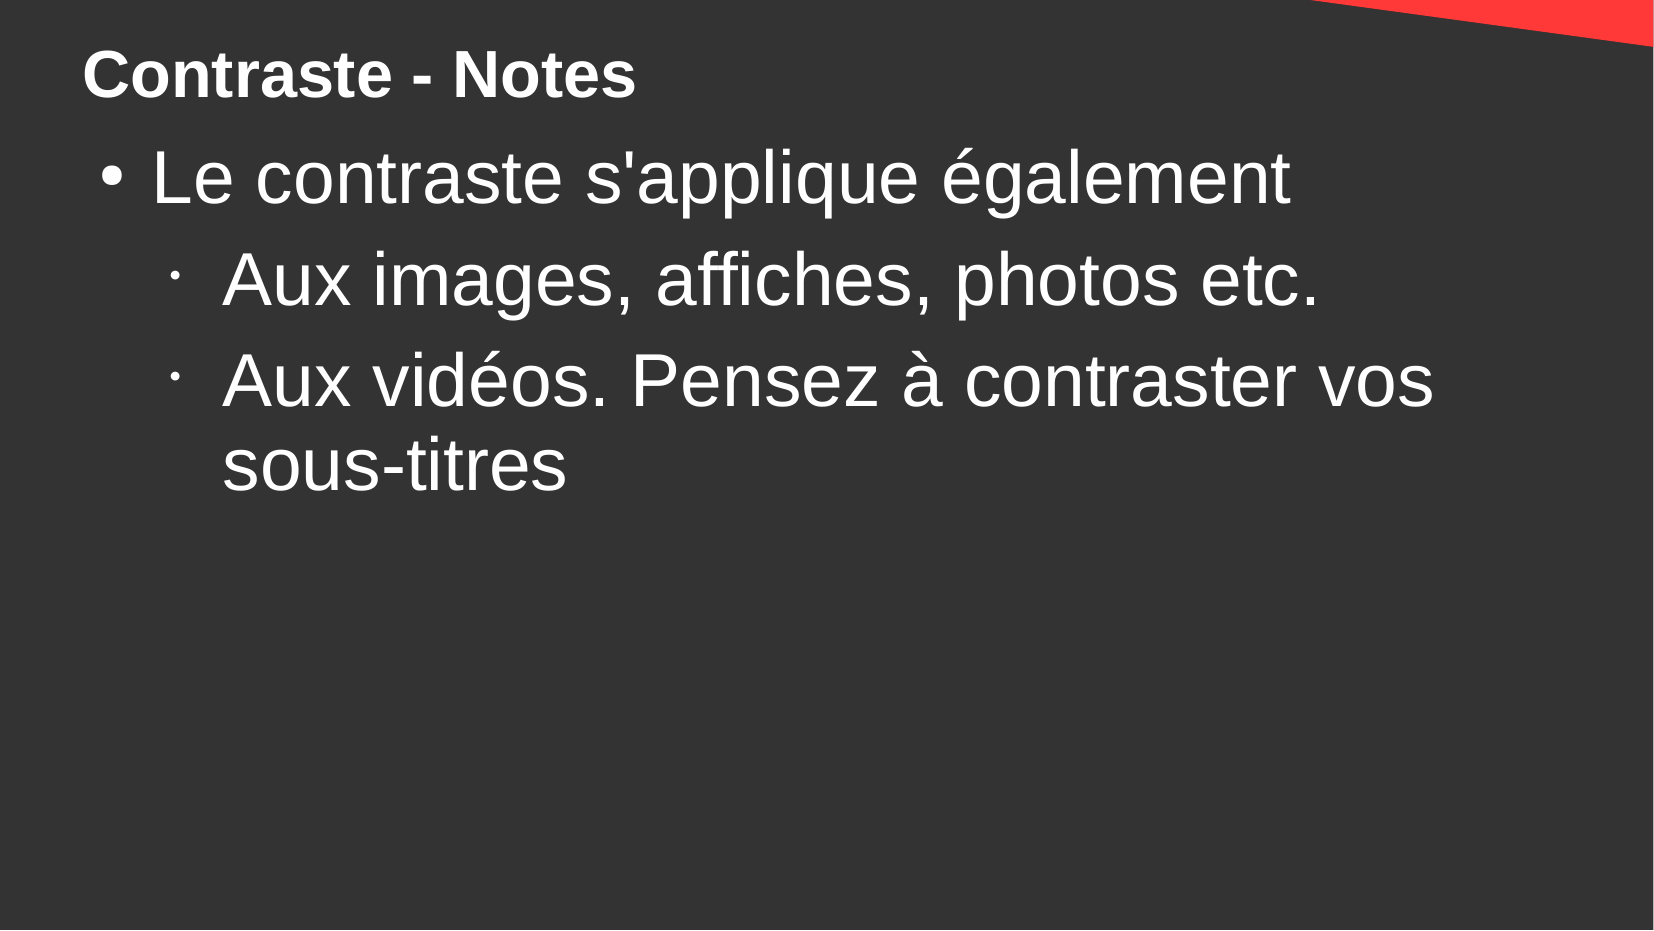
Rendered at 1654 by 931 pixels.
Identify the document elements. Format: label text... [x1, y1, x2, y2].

text_box [1310, 0, 1654, 47]
title Contraste - Notes [82, 37, 1571, 114]
list Le contraste s'applique également Aux images, affiches, photos etc. Aux vidéos. Pensez à contraster vos sous-titres [80, 135, 1620, 709]
